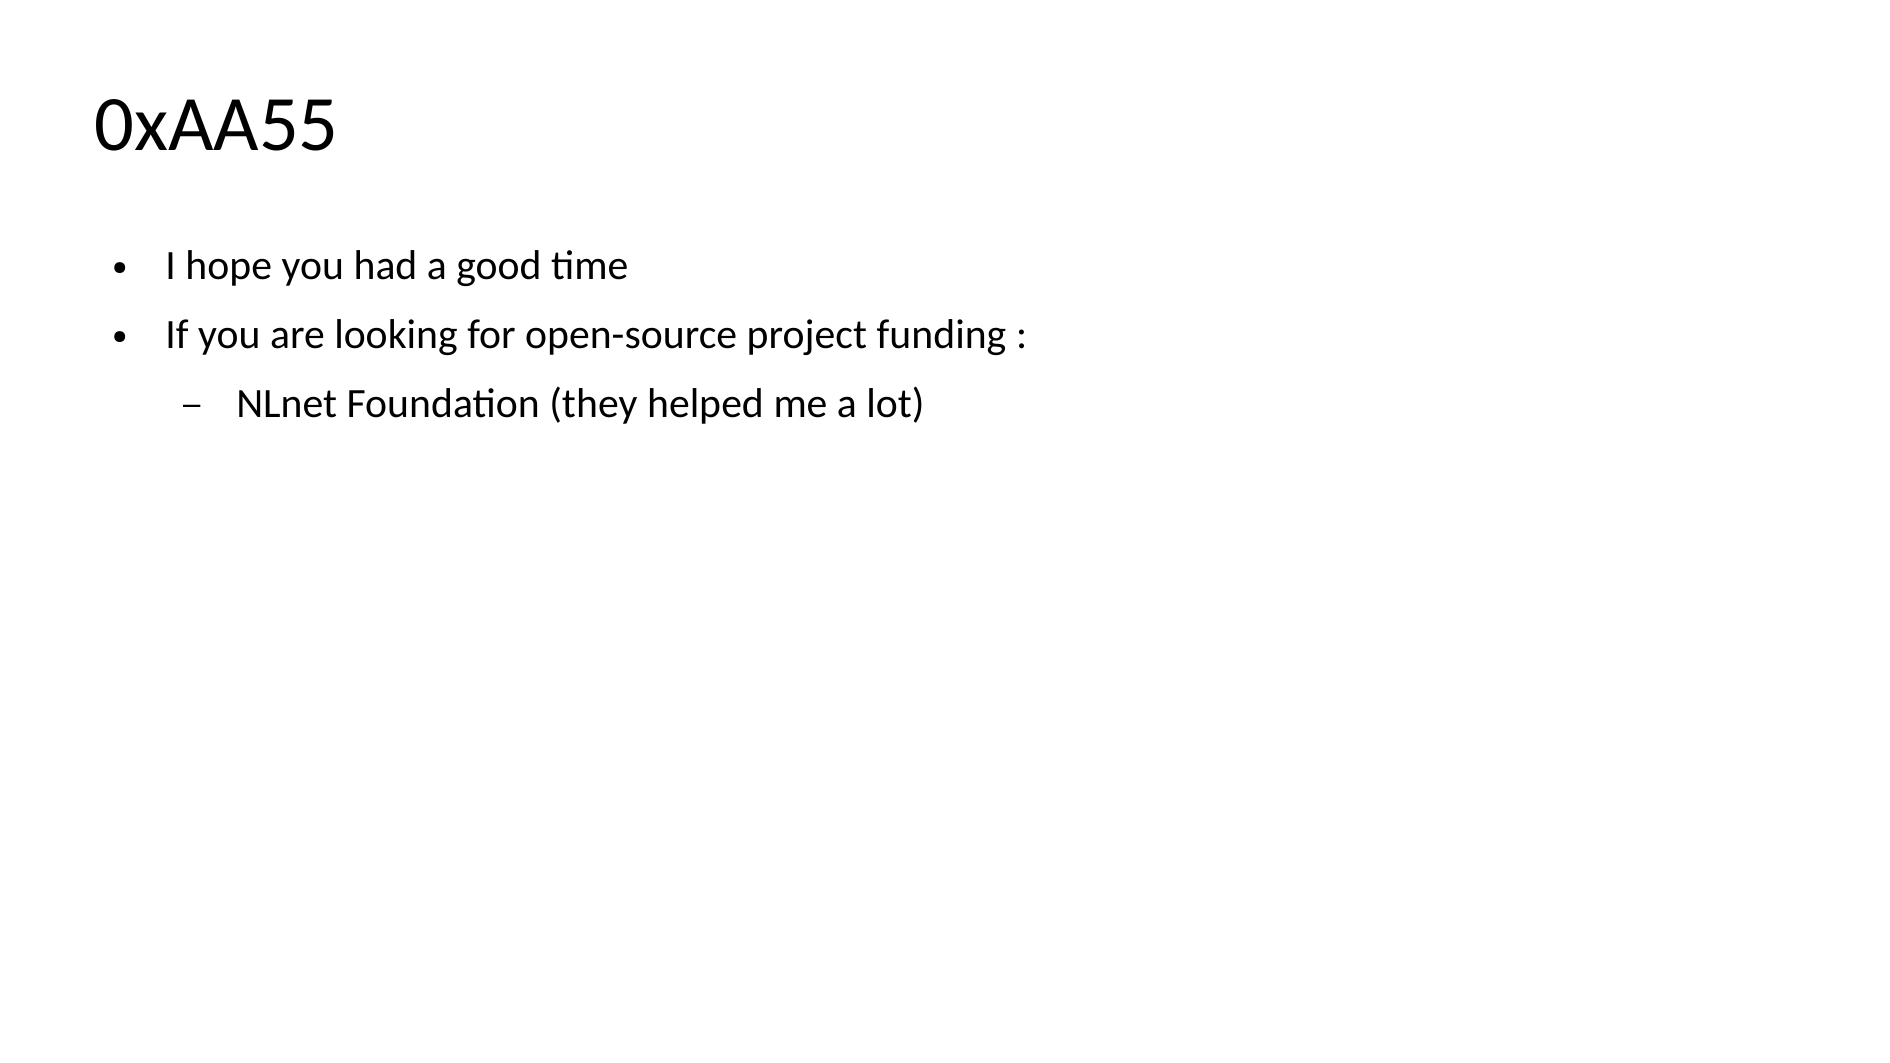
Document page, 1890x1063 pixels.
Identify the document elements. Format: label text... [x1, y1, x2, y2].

list I hope you had a good time If you are looking for open-source project funding : NLnet Foundation (they helped me a lot) [94, 248, 1890, 957]
title 0xAA55 [94, 42, 1796, 220]
